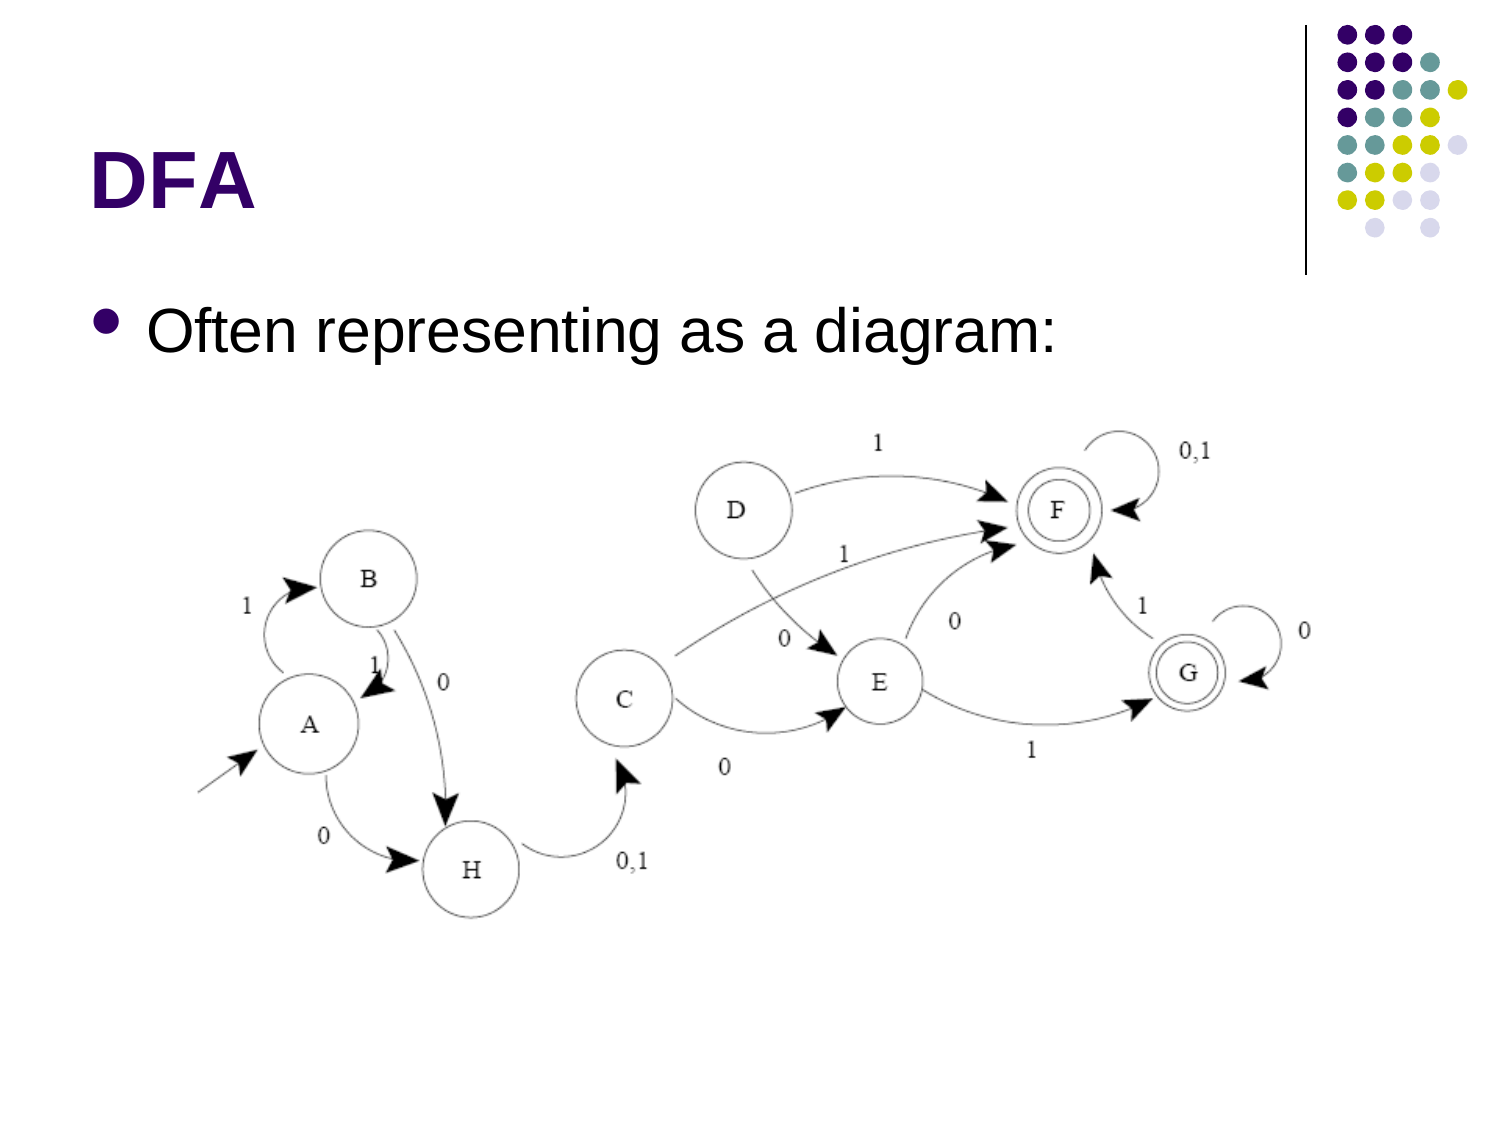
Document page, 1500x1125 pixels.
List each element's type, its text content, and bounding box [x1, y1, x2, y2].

picture [137, 412, 1342, 935]
list Often representing as a diagram: [75, 282, 1426, 1006]
title DFA [74, 20, 1313, 233]
